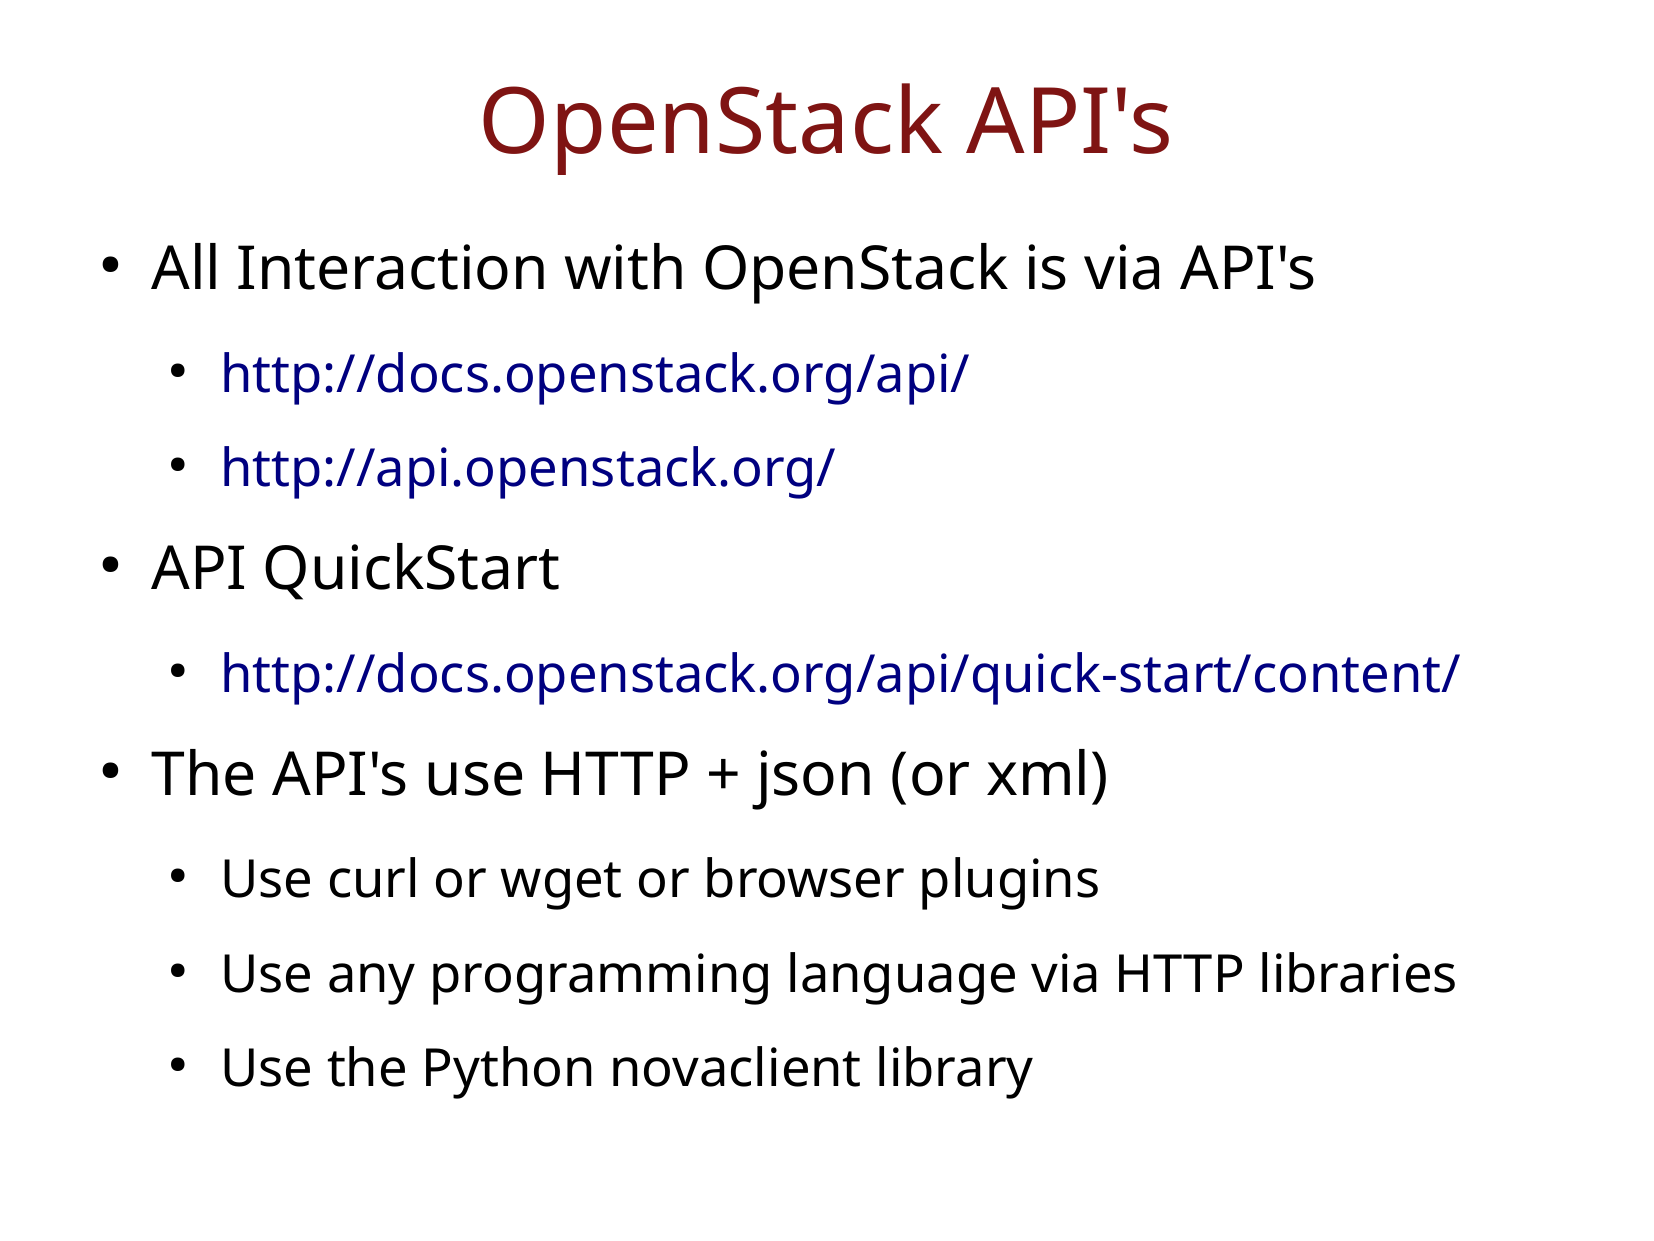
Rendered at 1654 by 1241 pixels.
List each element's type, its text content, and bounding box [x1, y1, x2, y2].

list All Interaction with OpenStack is via API's http://docs.openstack.org/api/ http://api.openstack.org/ API QuickStart http://docs.openstack.org/api/quick-start/content/ The API's use HTTP + json (or xml) Use curl or wget or browser plugins Use any programming language via HTTP libraries Use the Python novaclient library [82, 225, 1571, 1109]
title OpenStack API's [82, 56, 1571, 181]
